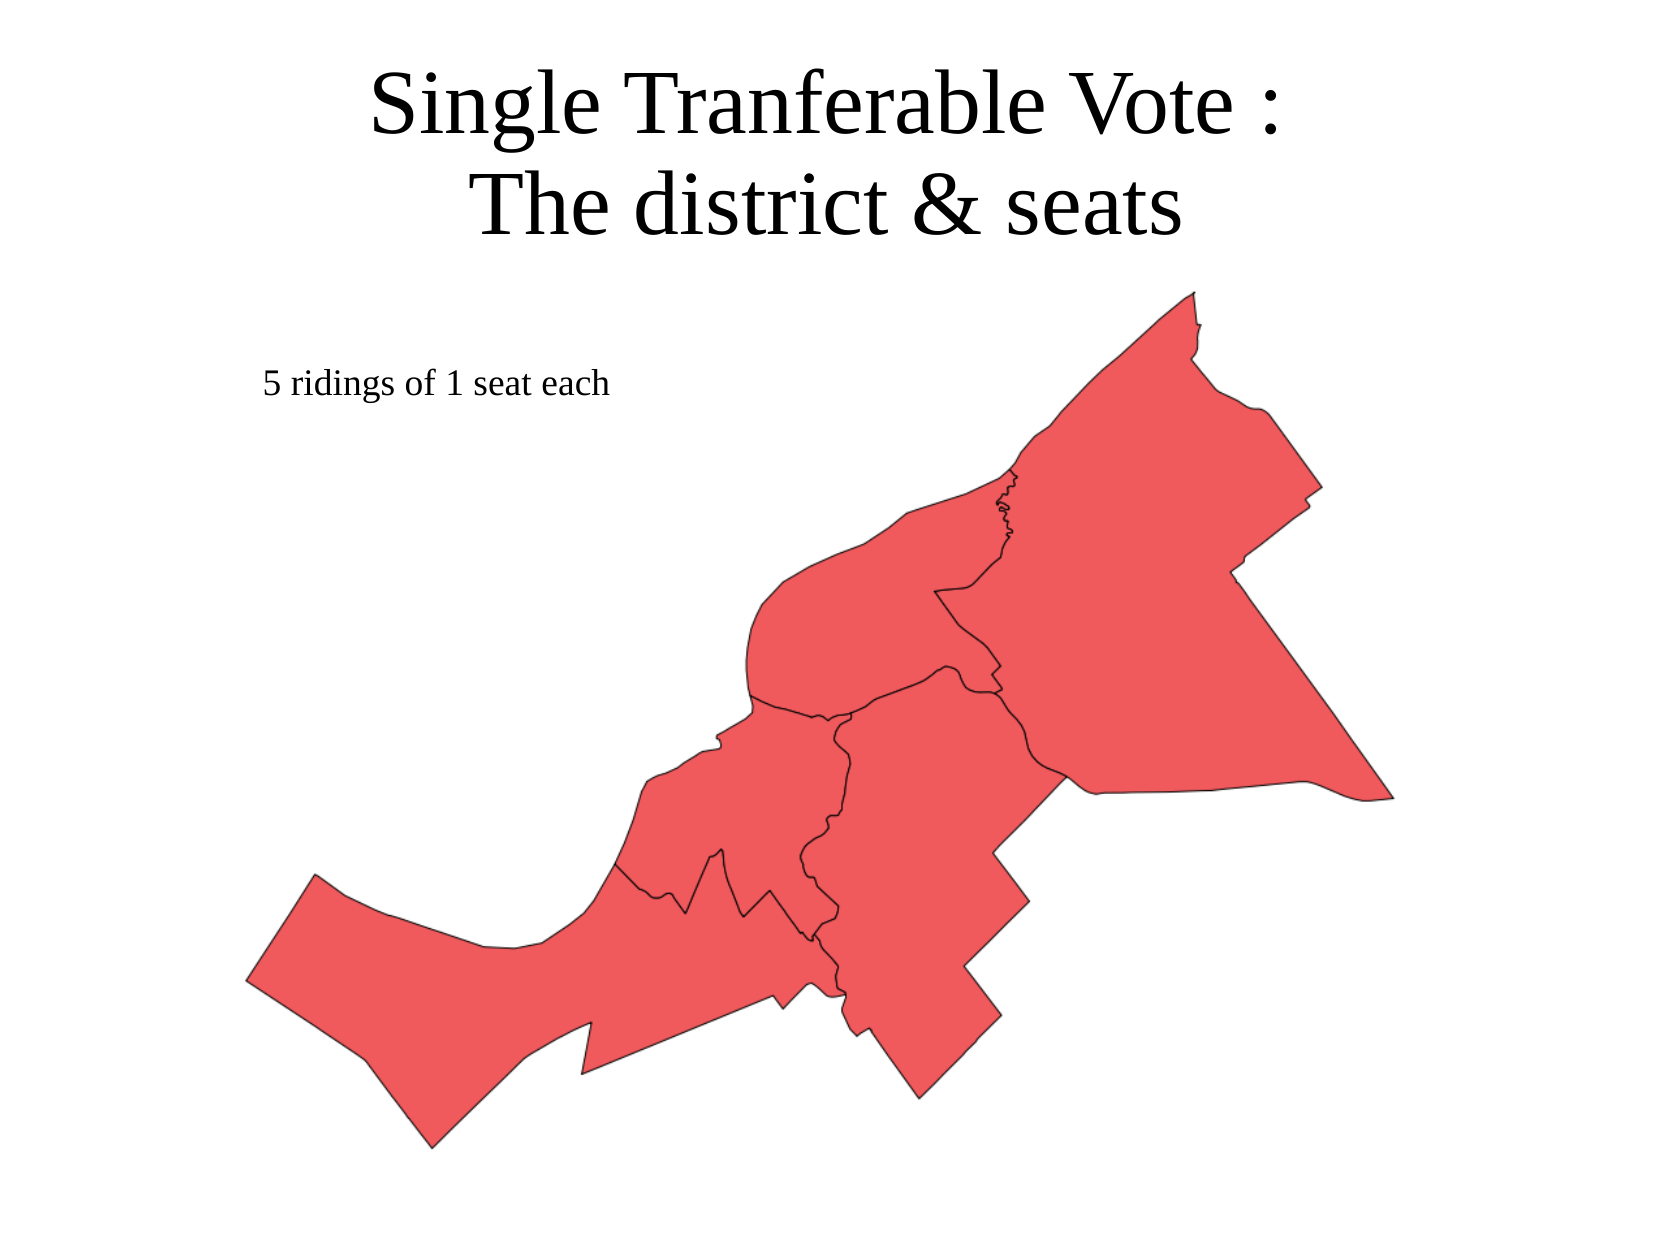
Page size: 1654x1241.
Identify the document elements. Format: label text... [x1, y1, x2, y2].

title Single Tranferable Vote : The district & seats [82, 49, 1571, 257]
picture [80, 271, 1560, 1170]
text_box 5 ridings of 1 seat each [248, 354, 697, 426]
